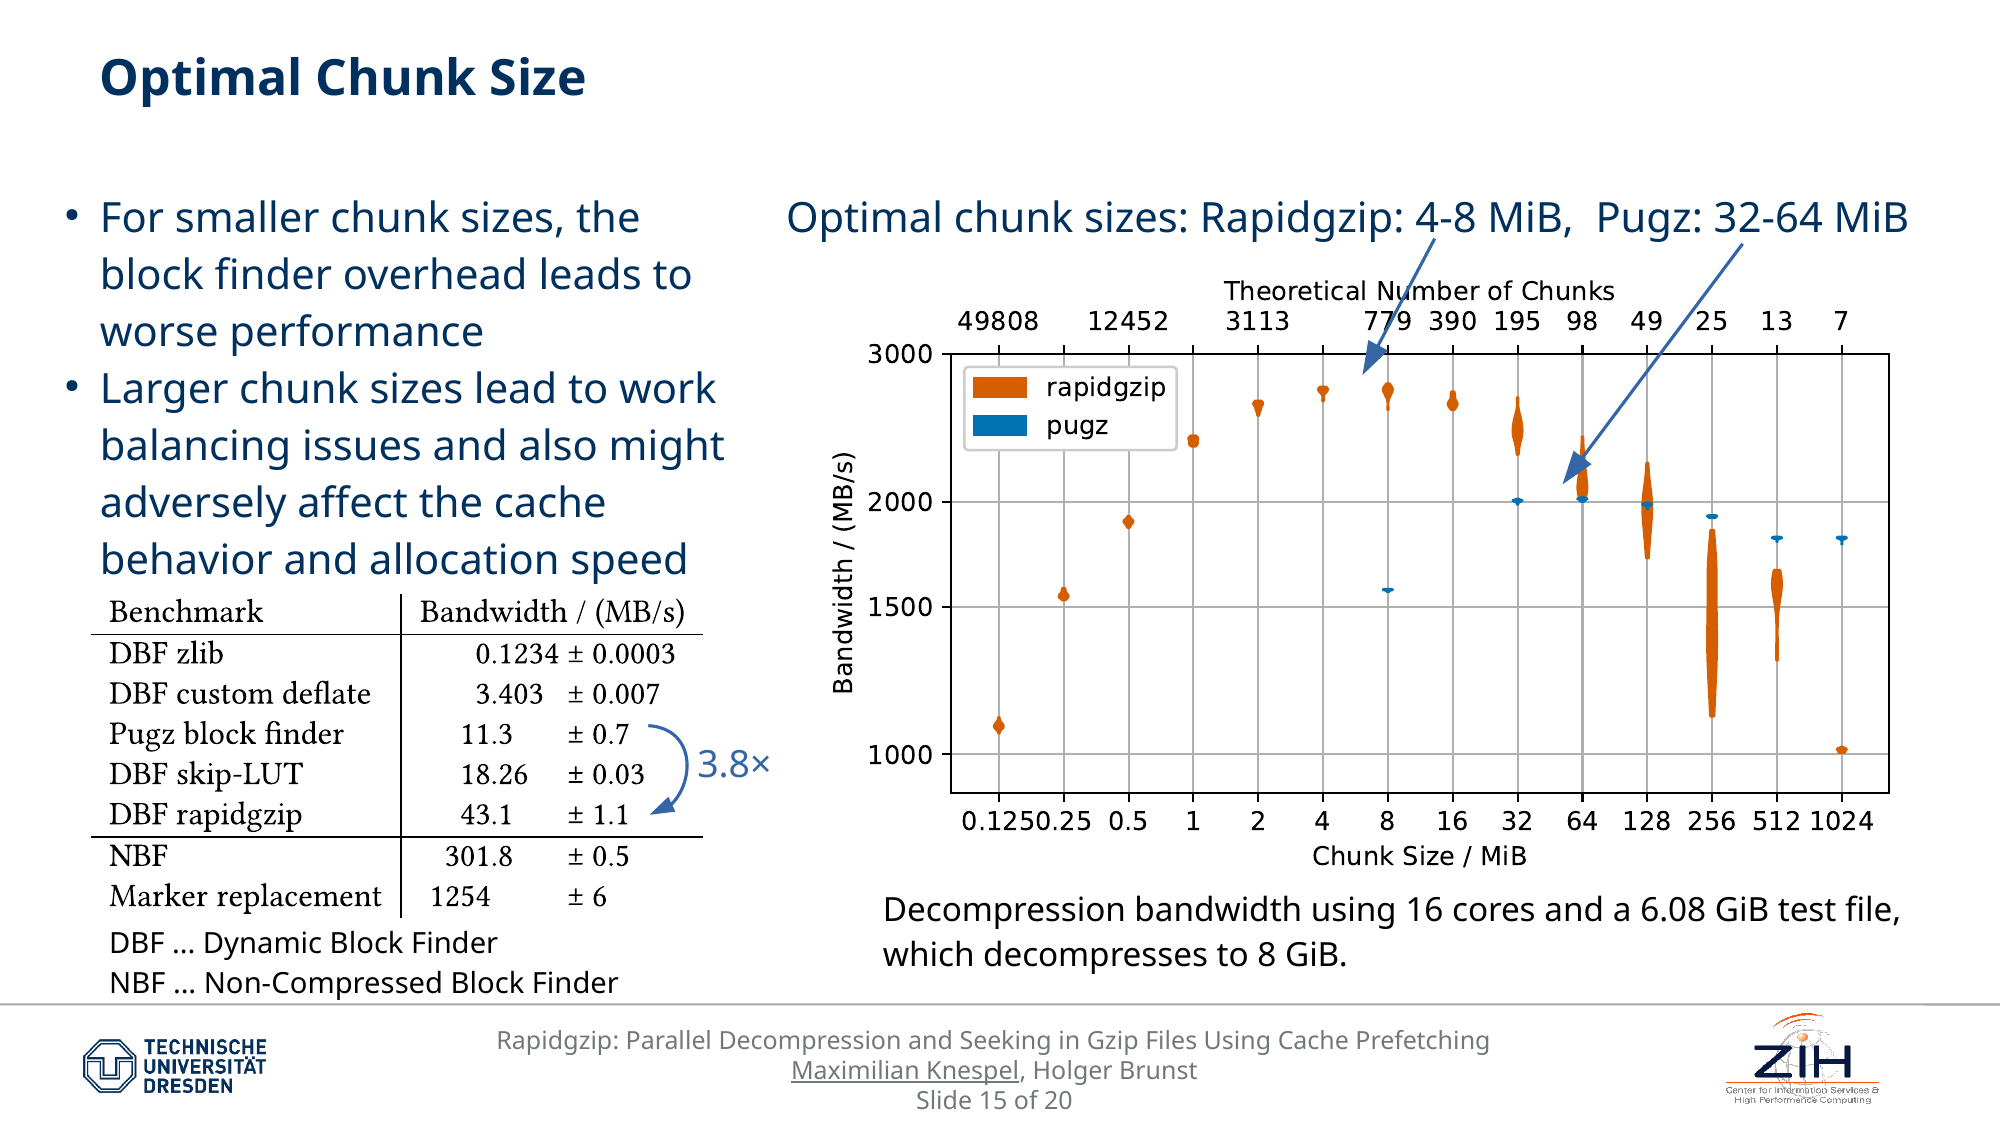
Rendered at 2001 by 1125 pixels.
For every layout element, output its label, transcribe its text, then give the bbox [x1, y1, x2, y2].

picture [83, 1039, 266, 1093]
picture [90, 591, 706, 919]
title Optimal Chunk Size [99, 44, 1900, 164]
picture [803, 251, 1917, 902]
picture [1726, 1013, 1879, 1104]
text_box Decompression bandwidth using 16 cores and a 6.08 GiB test file, which decompresses to 8 GiB. [882, 885, 1913, 977]
text_box 3.8× [673, 729, 796, 796]
text_box For smaller chunk sizes, the block finder overhead leads to worse performance Larger chunk sizes lead to work balancing issues and also might adversely affect the cache behavior and allocation speed [64, 187, 735, 890]
text_box DBF ... Dynamic Block Finder NBF ... Non-Compressed Block Finder [94, 915, 696, 1021]
text_box Optimal chunk sizes: Rapidgzip: 4-8 MiB, Pugz: 32-64 MiB [771, 180, 1909, 252]
